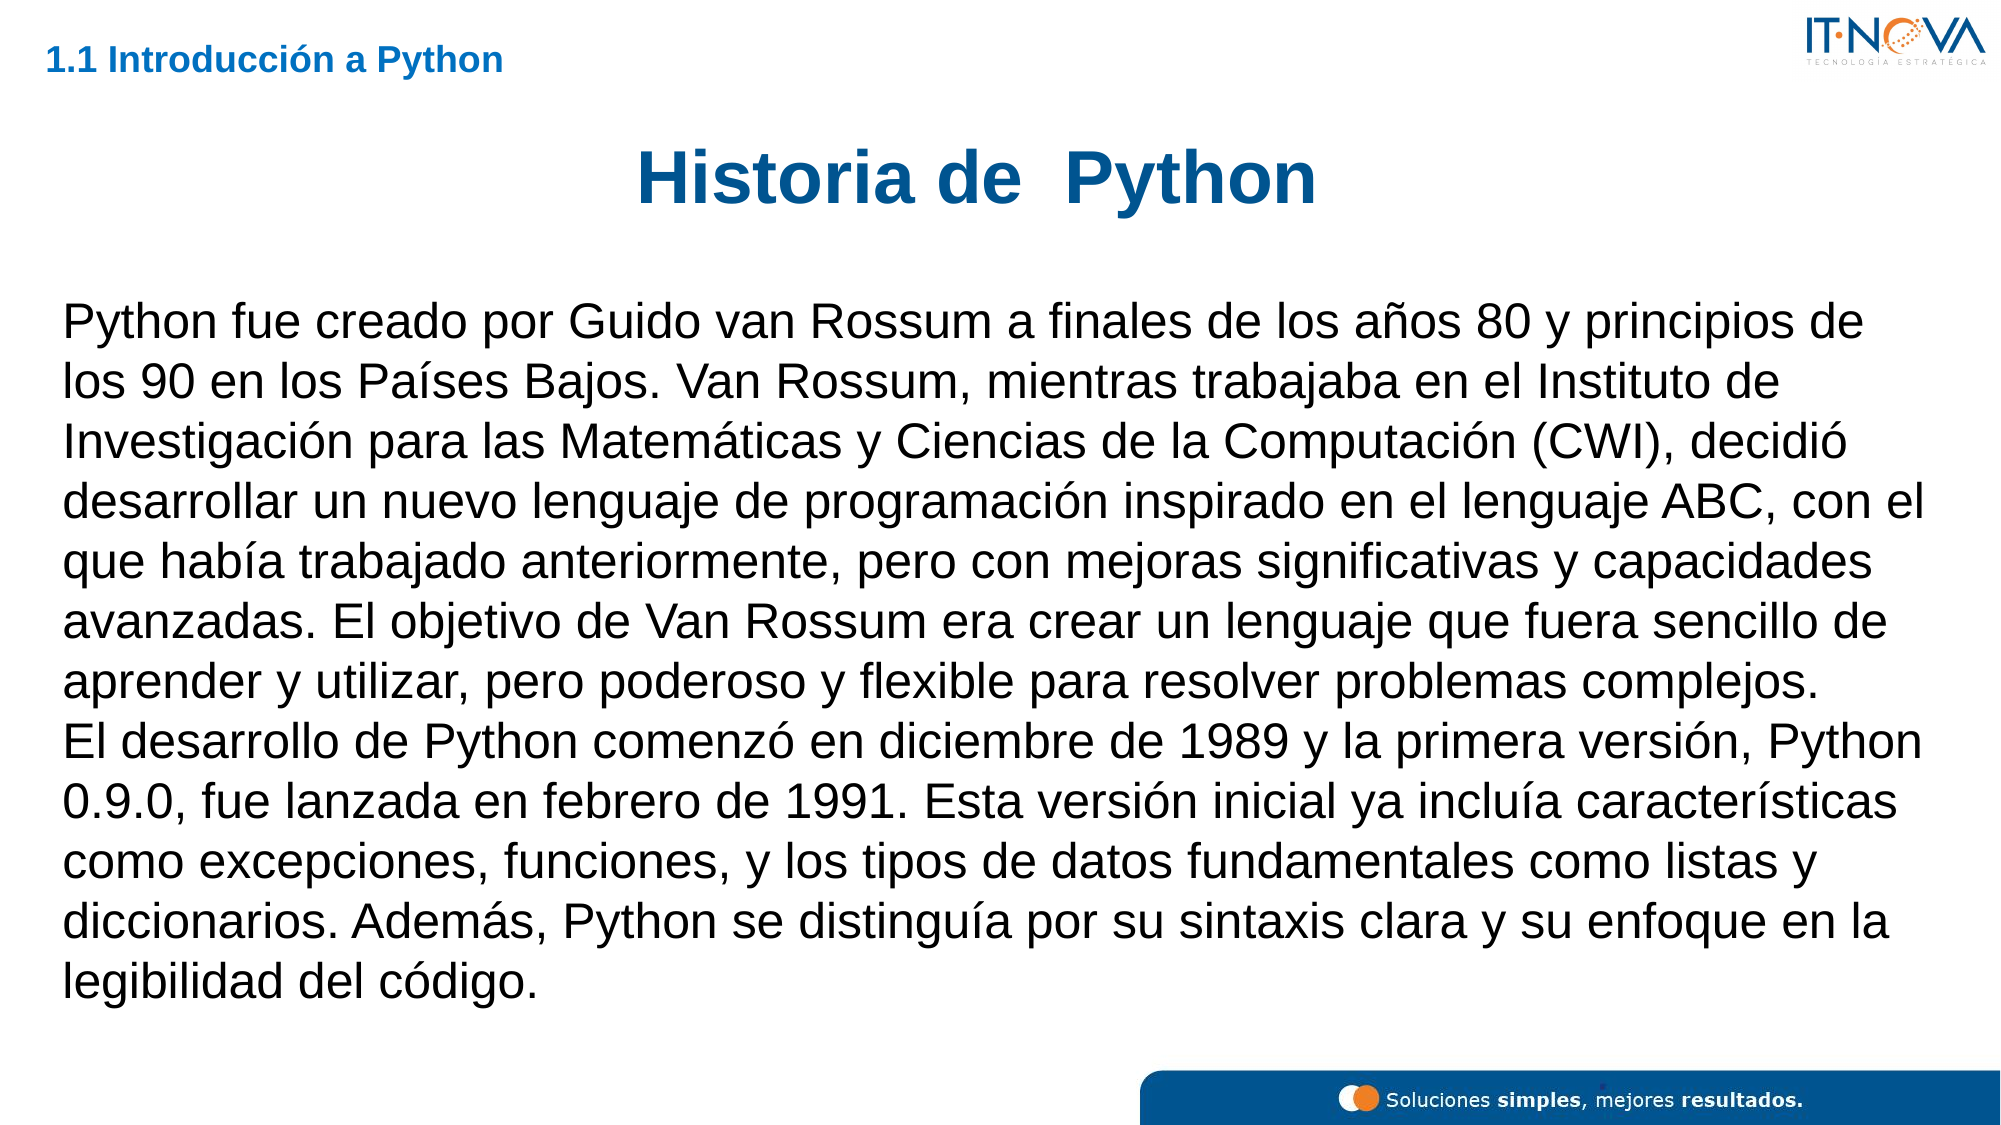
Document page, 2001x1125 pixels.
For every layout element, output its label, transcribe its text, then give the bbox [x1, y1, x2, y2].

text_box 1.1 Introducción a Python [30, 27, 548, 89]
text_box Historia de Python [621, 121, 1378, 228]
text_box Python fue creado por Guido van Rossum a finales de los años 80 y principios de los 90 en los Países Bajos. Van Rossum, mientras trabajaba en el Instituto de Investigación para las Matemáticas y Ciencias de la Computación (CWI), decidió desarrollar un nuevo lenguaje de programación inspirado en el lenguaje ABC, con el que había trabajado anteriormente, pero con mejoras significativas y capacidades avanzadas. El objetivo de Van Rossum era crear un lenguaje que fuera sencillo de aprender y utilizar, pero poderoso y flexible para resolver problemas complejos. El desarrollo de Python comenzó en diciembre de 1989 y la primera versión, Python 0.9.0, fue lanzada en febrero de 1991. Esta versión inicial ya incluía características como excepciones, funciones, y los tipos de datos fundamentales como listas y diccionarios. Además, Python se distinguía por su sintaxis clara y su enfoque en la legibilidad del código. [47, 281, 1953, 1085]
